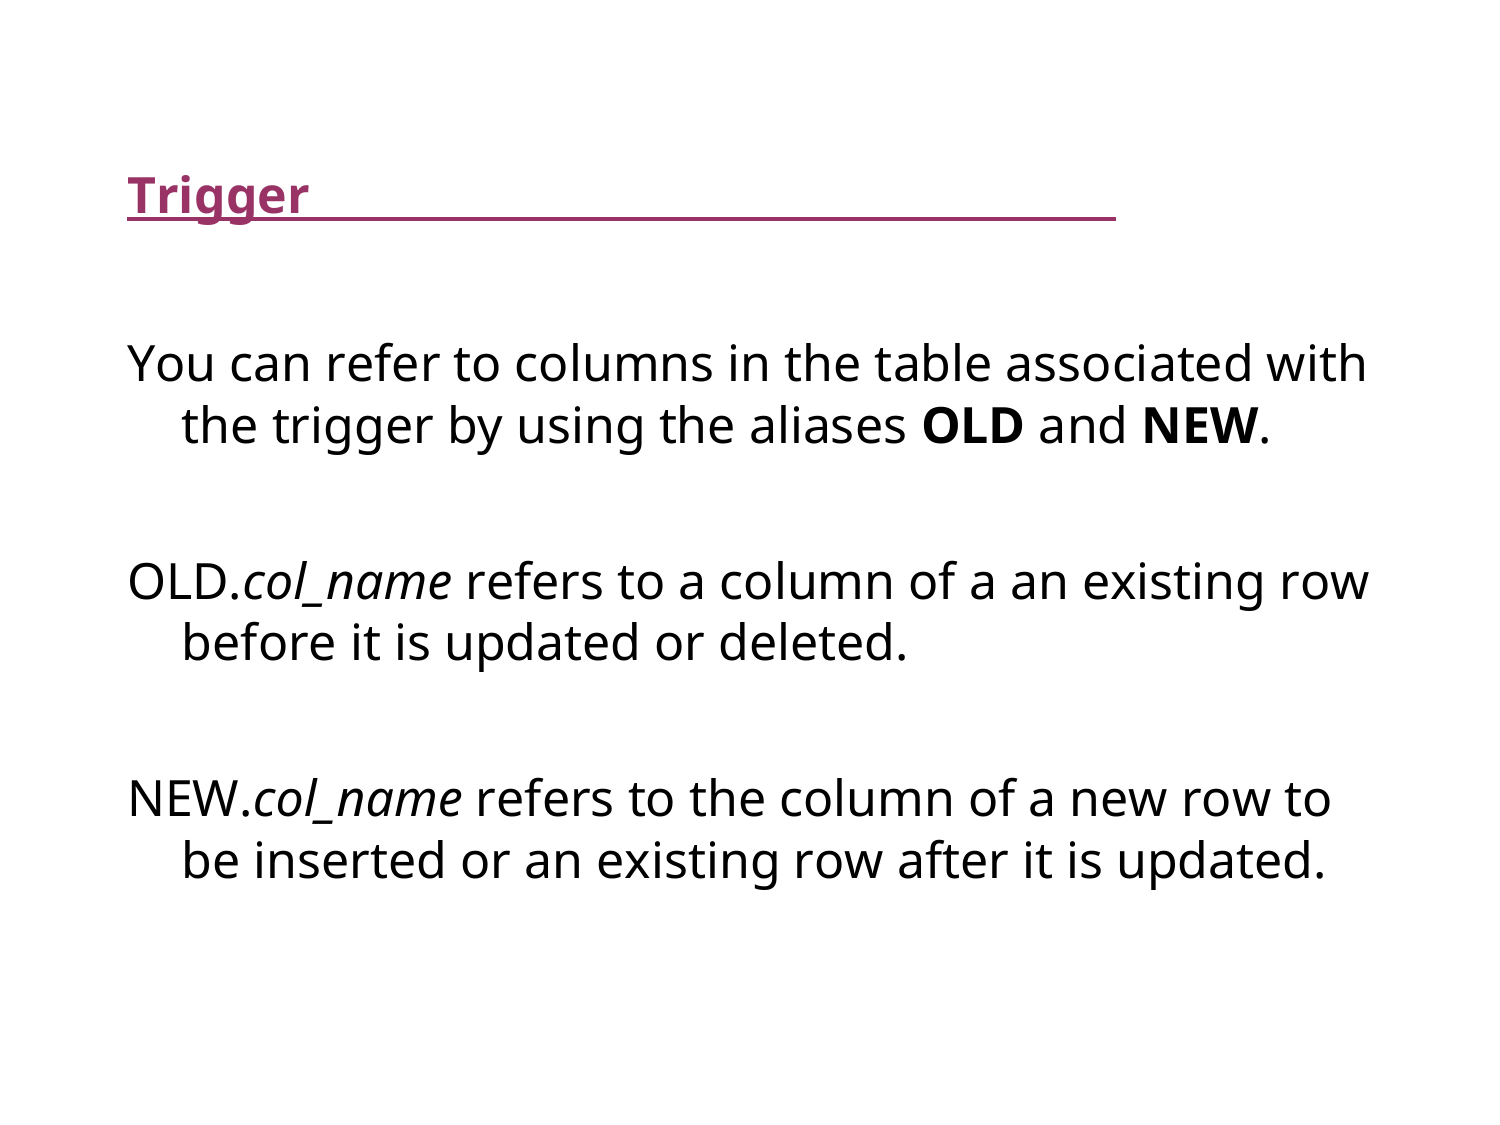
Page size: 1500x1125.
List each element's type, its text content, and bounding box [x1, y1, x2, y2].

list You can refer to columns in the table associated with the trigger by using the aliases OLD and NEW. OLD.col_name refers to a column of a an existing row before it is updated or deleted. NEW.col_name refers to the column of a new row to be inserted or an existing row after it is updated. [112, 324, 1388, 1001]
title Trigger [112, 99, 1388, 288]
